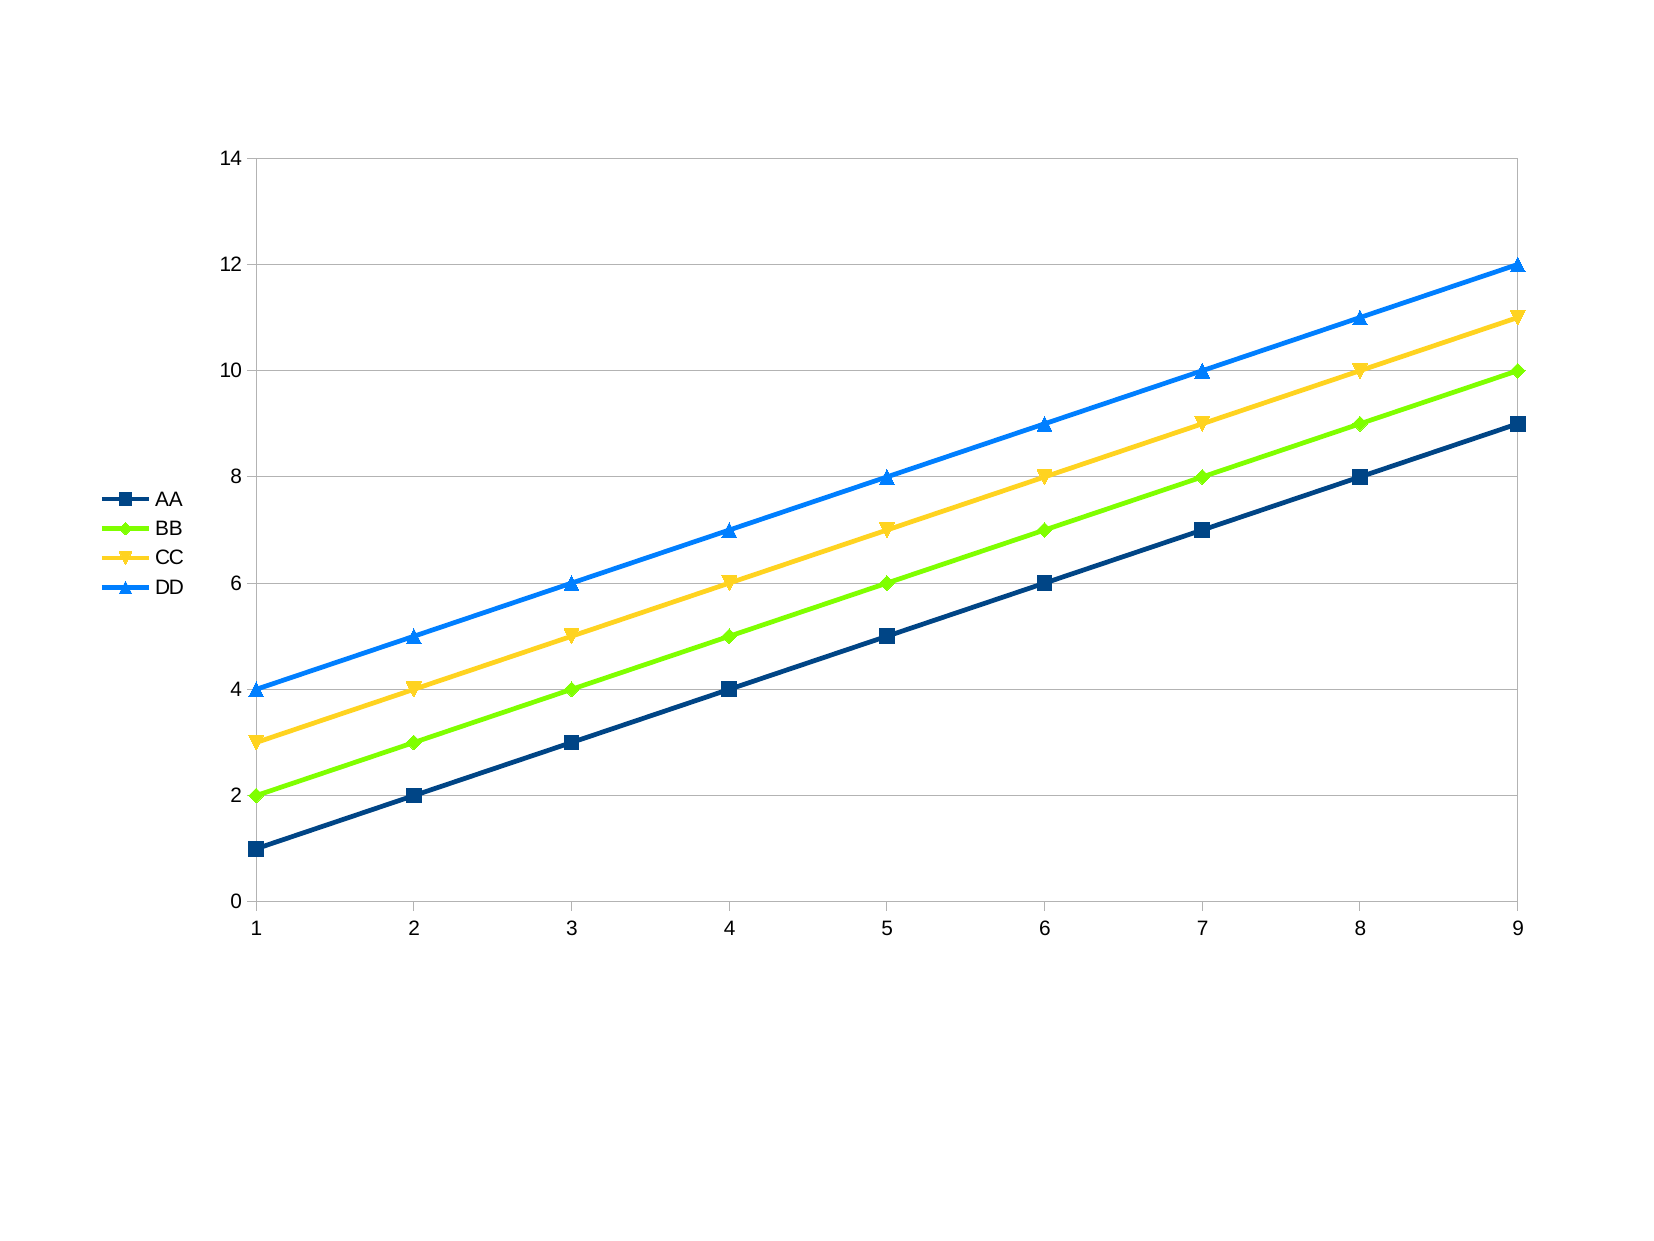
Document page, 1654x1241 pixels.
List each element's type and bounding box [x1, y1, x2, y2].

chart [82, 129, 1553, 957]
